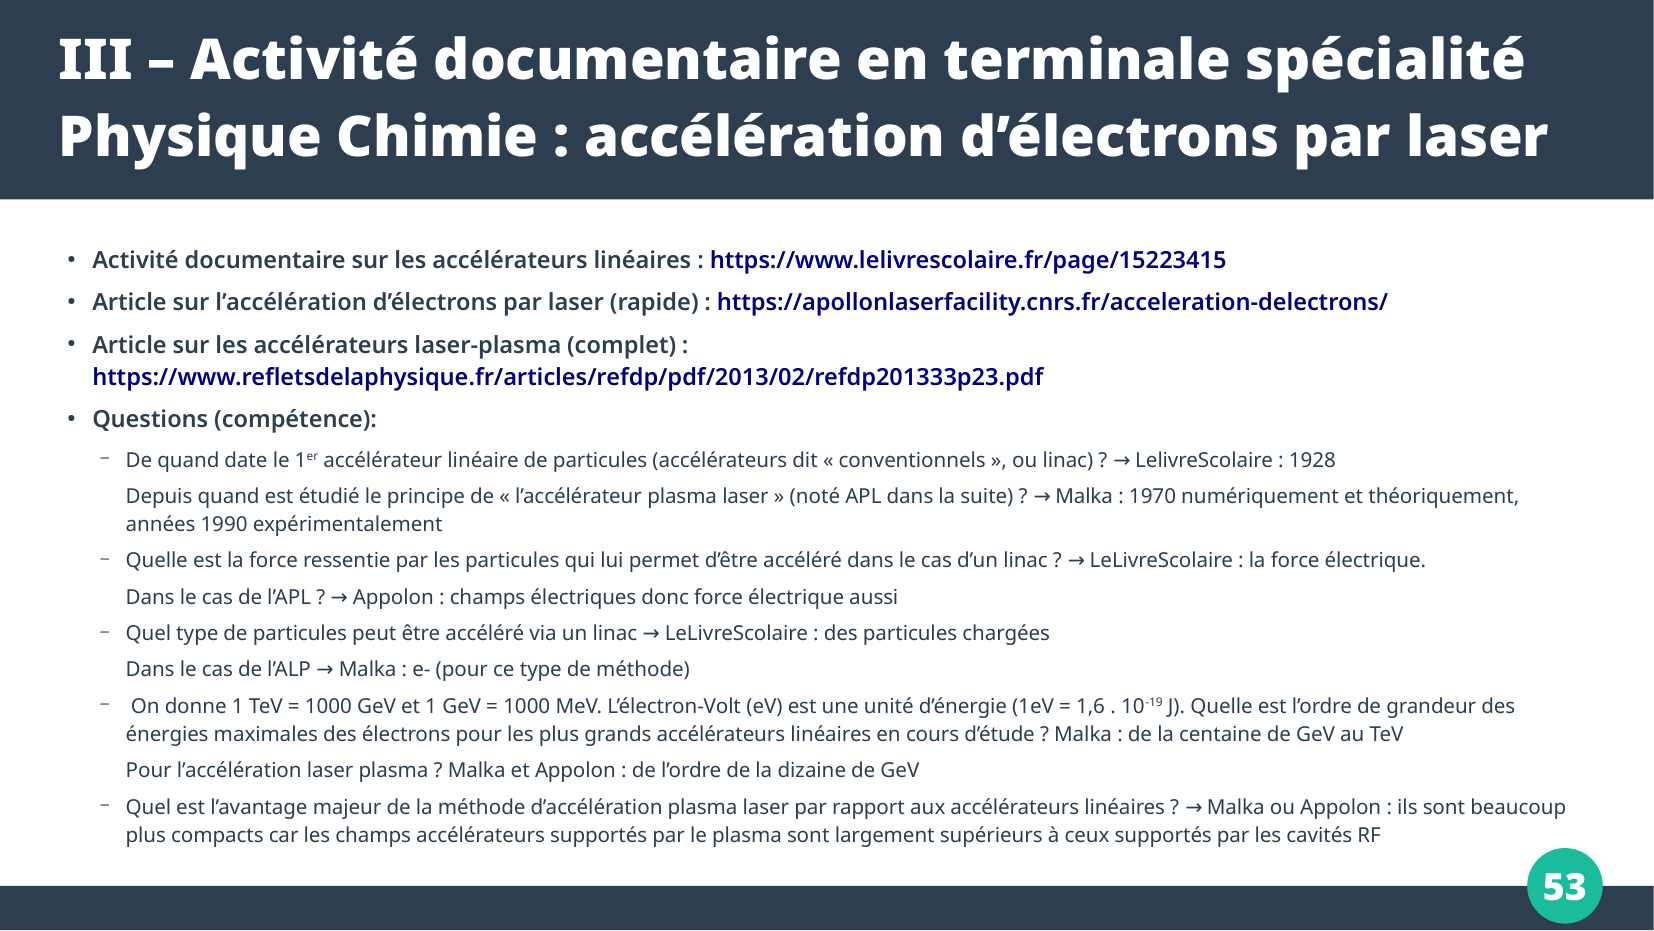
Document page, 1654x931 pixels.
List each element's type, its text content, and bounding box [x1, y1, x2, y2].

list Activité documentaire sur les accélérateurs linéaires : https://www.lelivrescolaire.fr/page/15223415 Article sur l’accélération d’électrons par laser (rapide) : https://apollonlaserfacility.cnrs.fr/acceleration-delectrons/ Article sur les accélérateurs laser-plasma (complet) : https://www.refletsdelaphysique.fr/articles/refdp/pdf/2013/02/refdp201333p23.pdf Questions (compétence): De quand date le 1er accélérateur linéaire de particules (accélérateurs dit « conventionnels », ou linac) ? → LelivreScolaire : 1928 Depuis quand est étudié le principe de « l’accélérateur plasma laser » (noté APL dans la suite) ? → Malka : 1970 numériquement et théoriquement, années 1990 expérimentalement Quelle est la force ressentie par les particules qui lui permet d’être accéléré dans le cas d’un linac ? → LeLivreScolaire : la force électrique. Dans le cas de l’APL ? → Appolon : champs électriques donc force électrique aussi Quel type de particules peut être accéléré via un linac → LeLivreScolaire : des particules chargées Dans le cas de l’ALP → Malka : e- (pour ce type de méthode) On donne 1 TeV = 1000 GeV et 1 GeV = 1000 MeV. L’électron-Volt (eV) est une unité d’énergie (1eV = 1,6 . 10-19 J). Quelle est l’ordre de grandeur des énergies maximales des électrons pour les plus grands accélérateurs linéaires en cours d’étude ? Malka : de la centaine de GeV au TeV Pour l’accélération laser plasma ? Malka et Appolon : de l’ordre de la dizaine de GeV Quel est l’avantage majeur de la méthode d’accélération plasma laser par rapport aux accélérateurs linéaires ? → Malka ou Appolon : ils sont beaucoup plus compacts car les champs accélérateurs supportés par le plasma sont largement supérieurs à ceux supportés par les cavités RF [59, 243, 1595, 864]
title III – Activité documentaire en terminale spécialité Physique Chimie : accélération d’électrons par laser [59, 37, 1595, 155]
